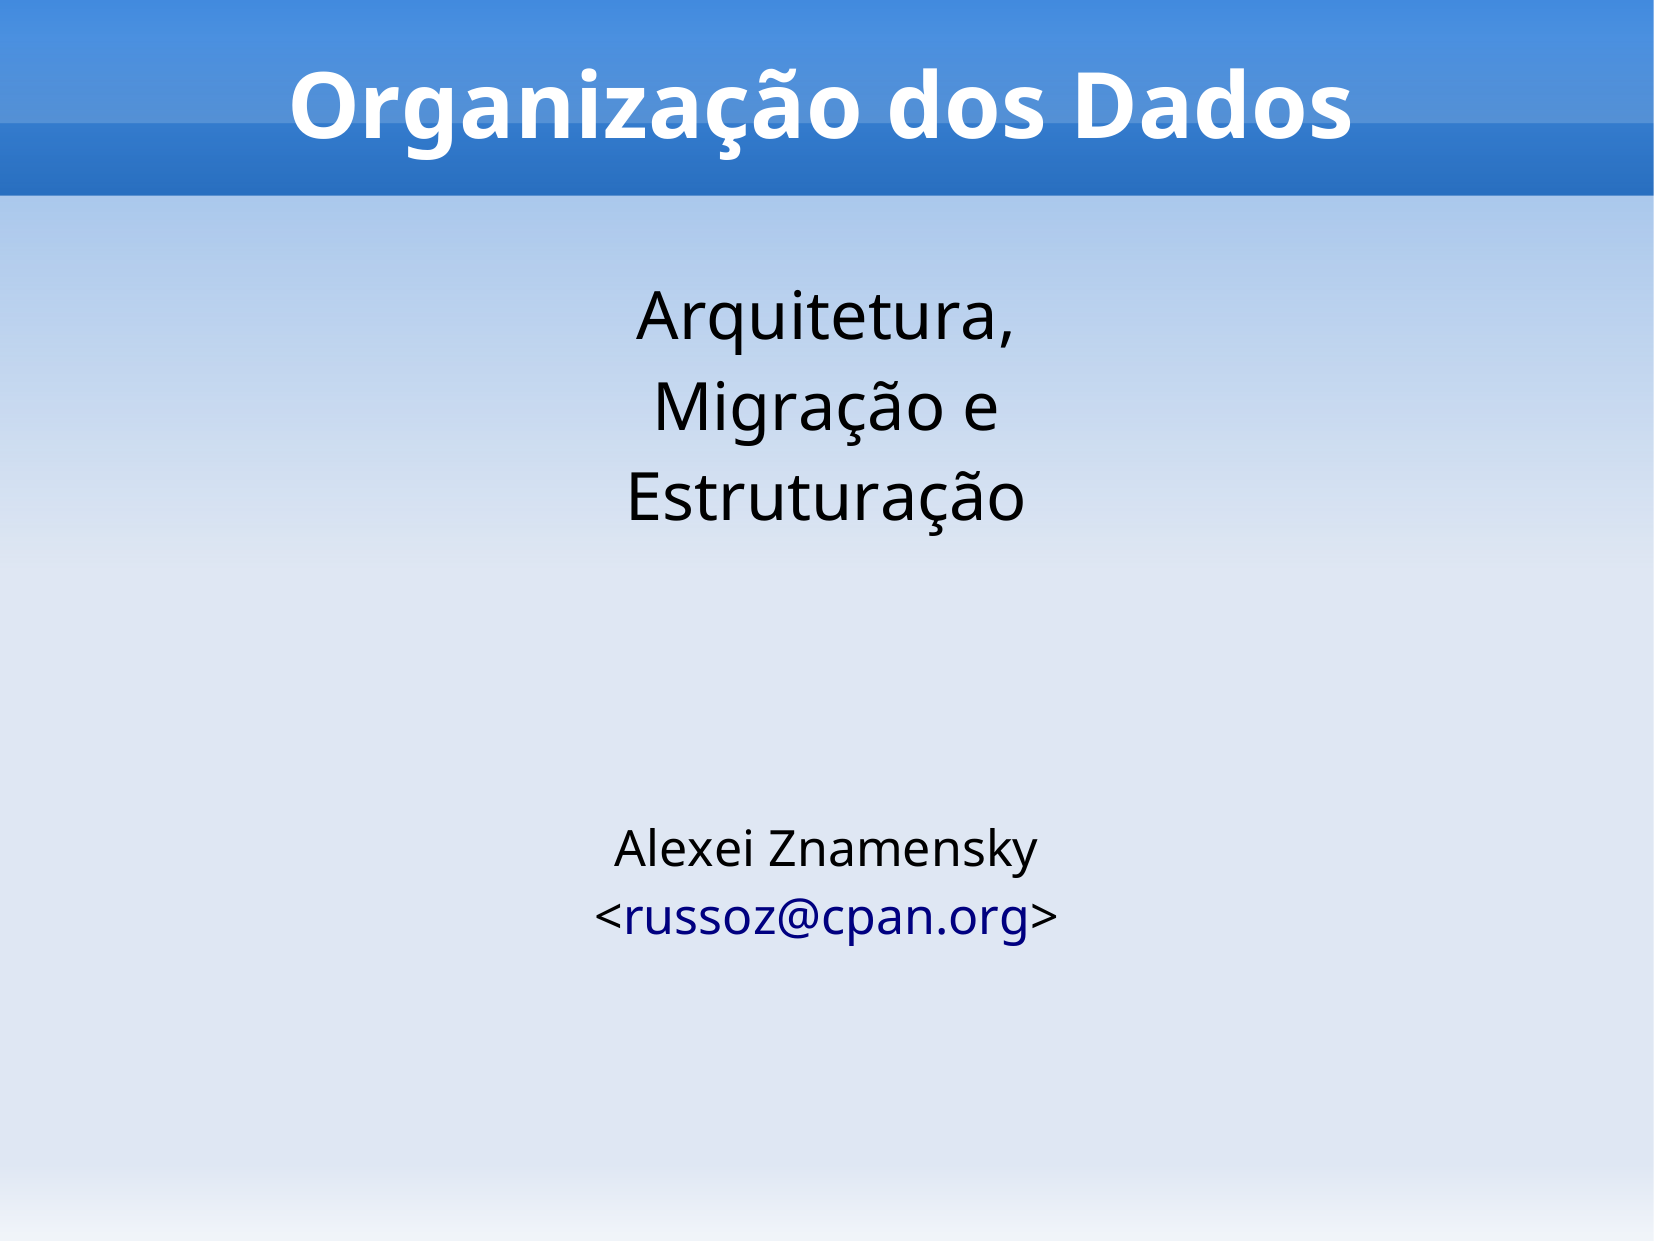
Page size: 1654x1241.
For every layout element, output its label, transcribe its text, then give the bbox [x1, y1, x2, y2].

title Organização dos Dados [76, 0, 1565, 208]
subtitle Arquitetura, Migração e Estruturação Alexei Znamensky <russoz@cpan.org> [82, 290, 1571, 1109]
picture [0, 0, 1654, 1241]
